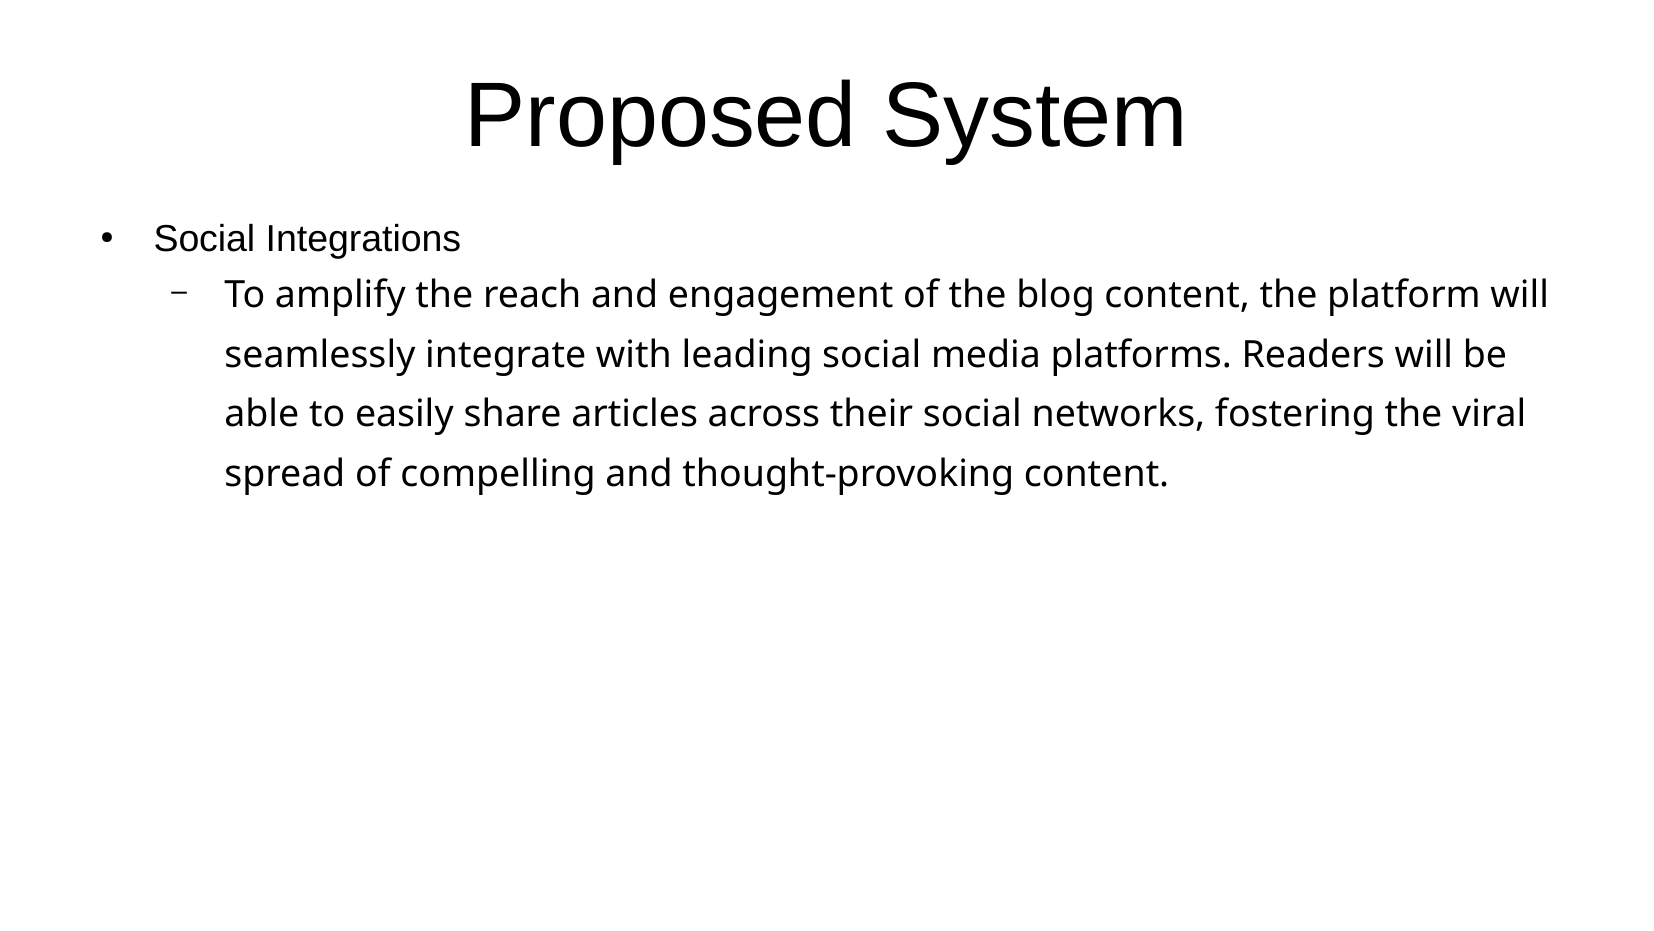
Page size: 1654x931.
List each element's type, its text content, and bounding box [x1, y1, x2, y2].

title Proposed System [82, 37, 1571, 193]
list Social Integrations To amplify the reach and engagement of the blog content, the platform will seamlessly integrate with leading social media platforms. Readers will be able to easily share articles across their social networks, fostering the viral spread of compelling and thought-provoking content. [82, 217, 1571, 758]
